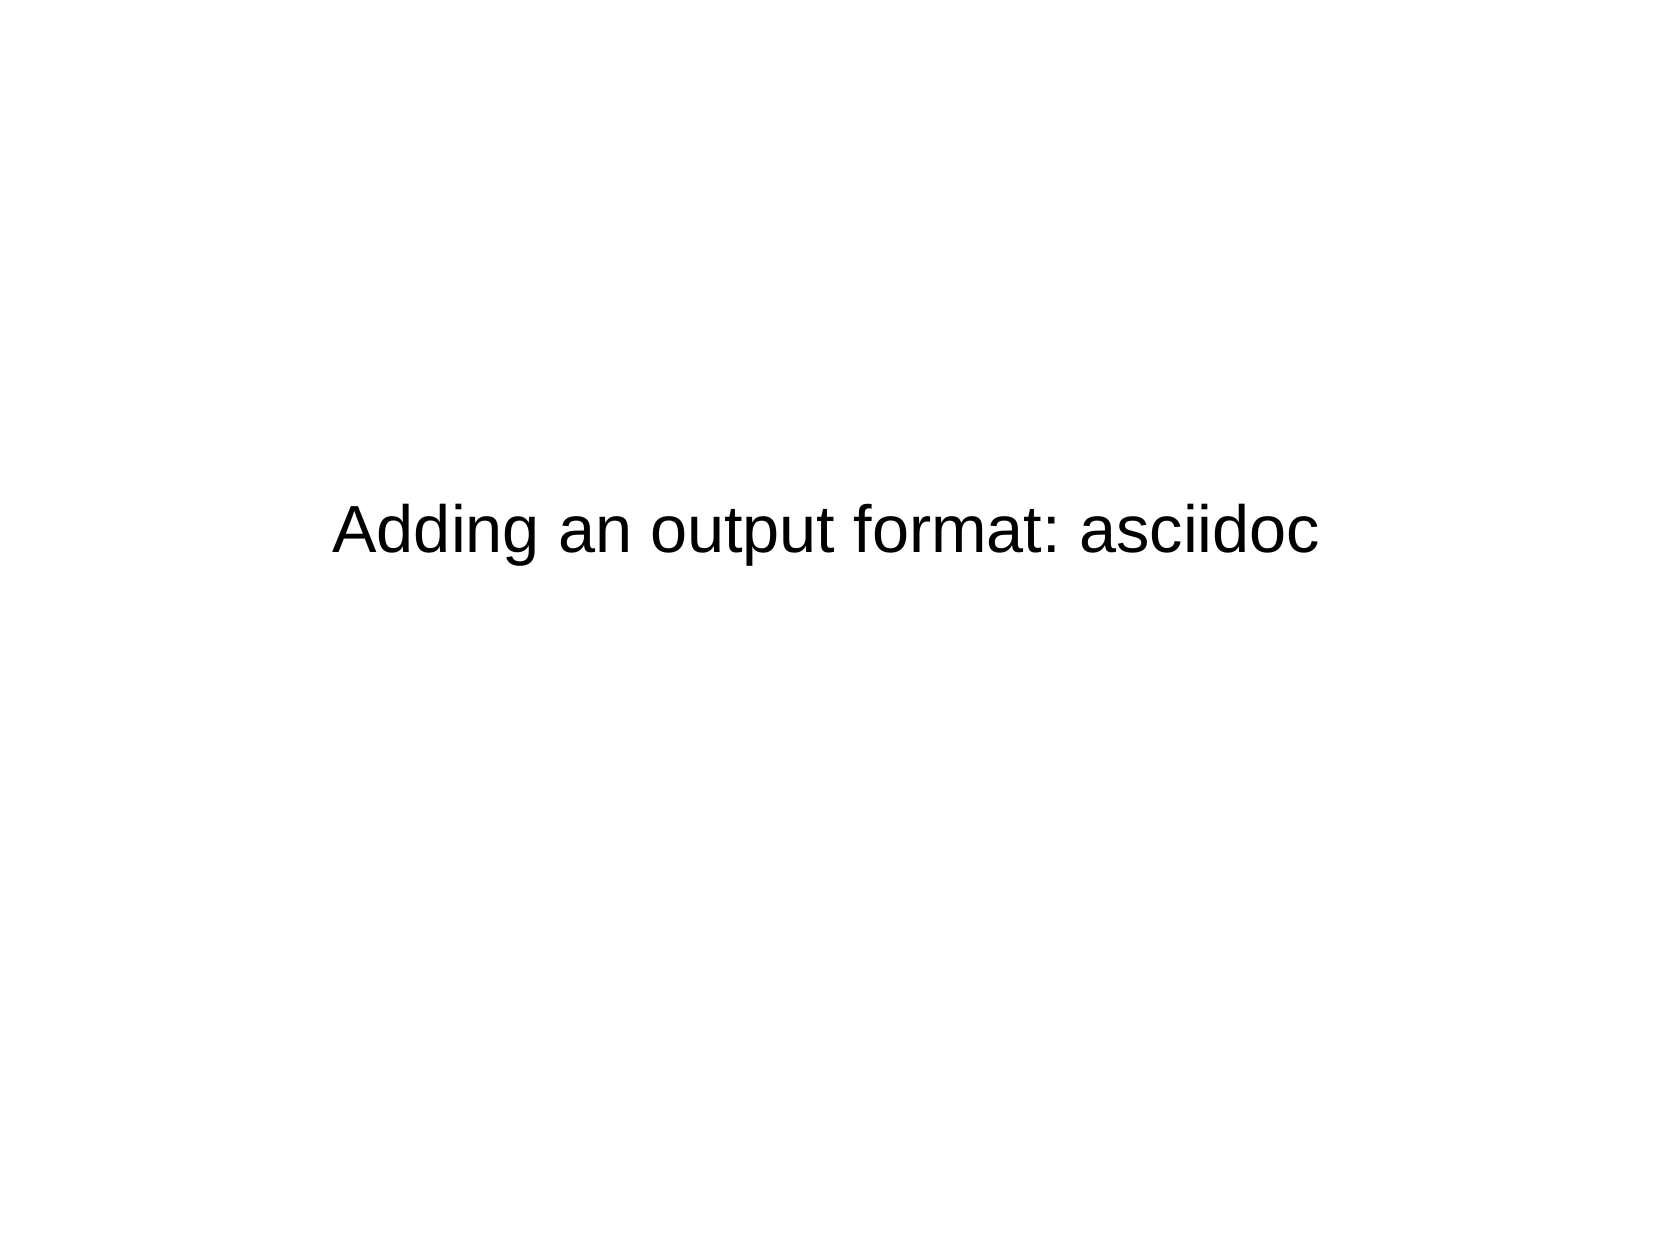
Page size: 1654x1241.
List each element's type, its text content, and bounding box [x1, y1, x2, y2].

subtitle Adding an output format: asciidoc [82, 49, 1571, 1010]
